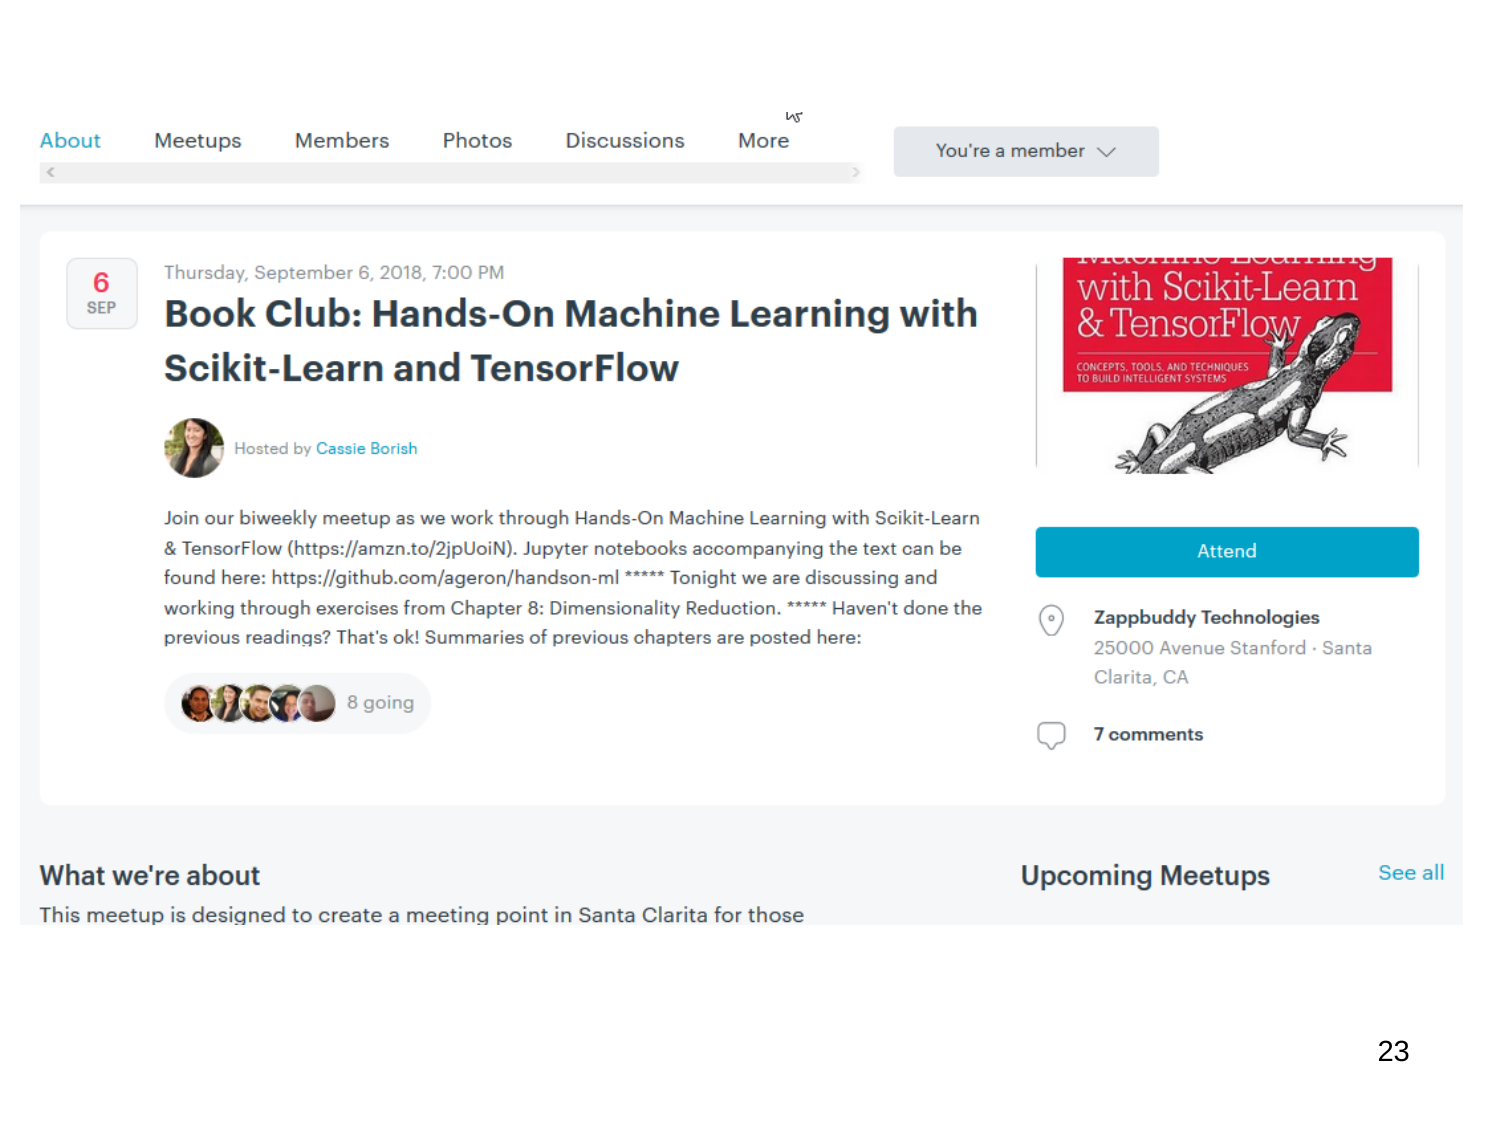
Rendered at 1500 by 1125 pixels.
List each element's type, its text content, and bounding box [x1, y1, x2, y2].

slide_number <number> [1074, 1024, 1425, 1103]
picture [20, 112, 1463, 925]
